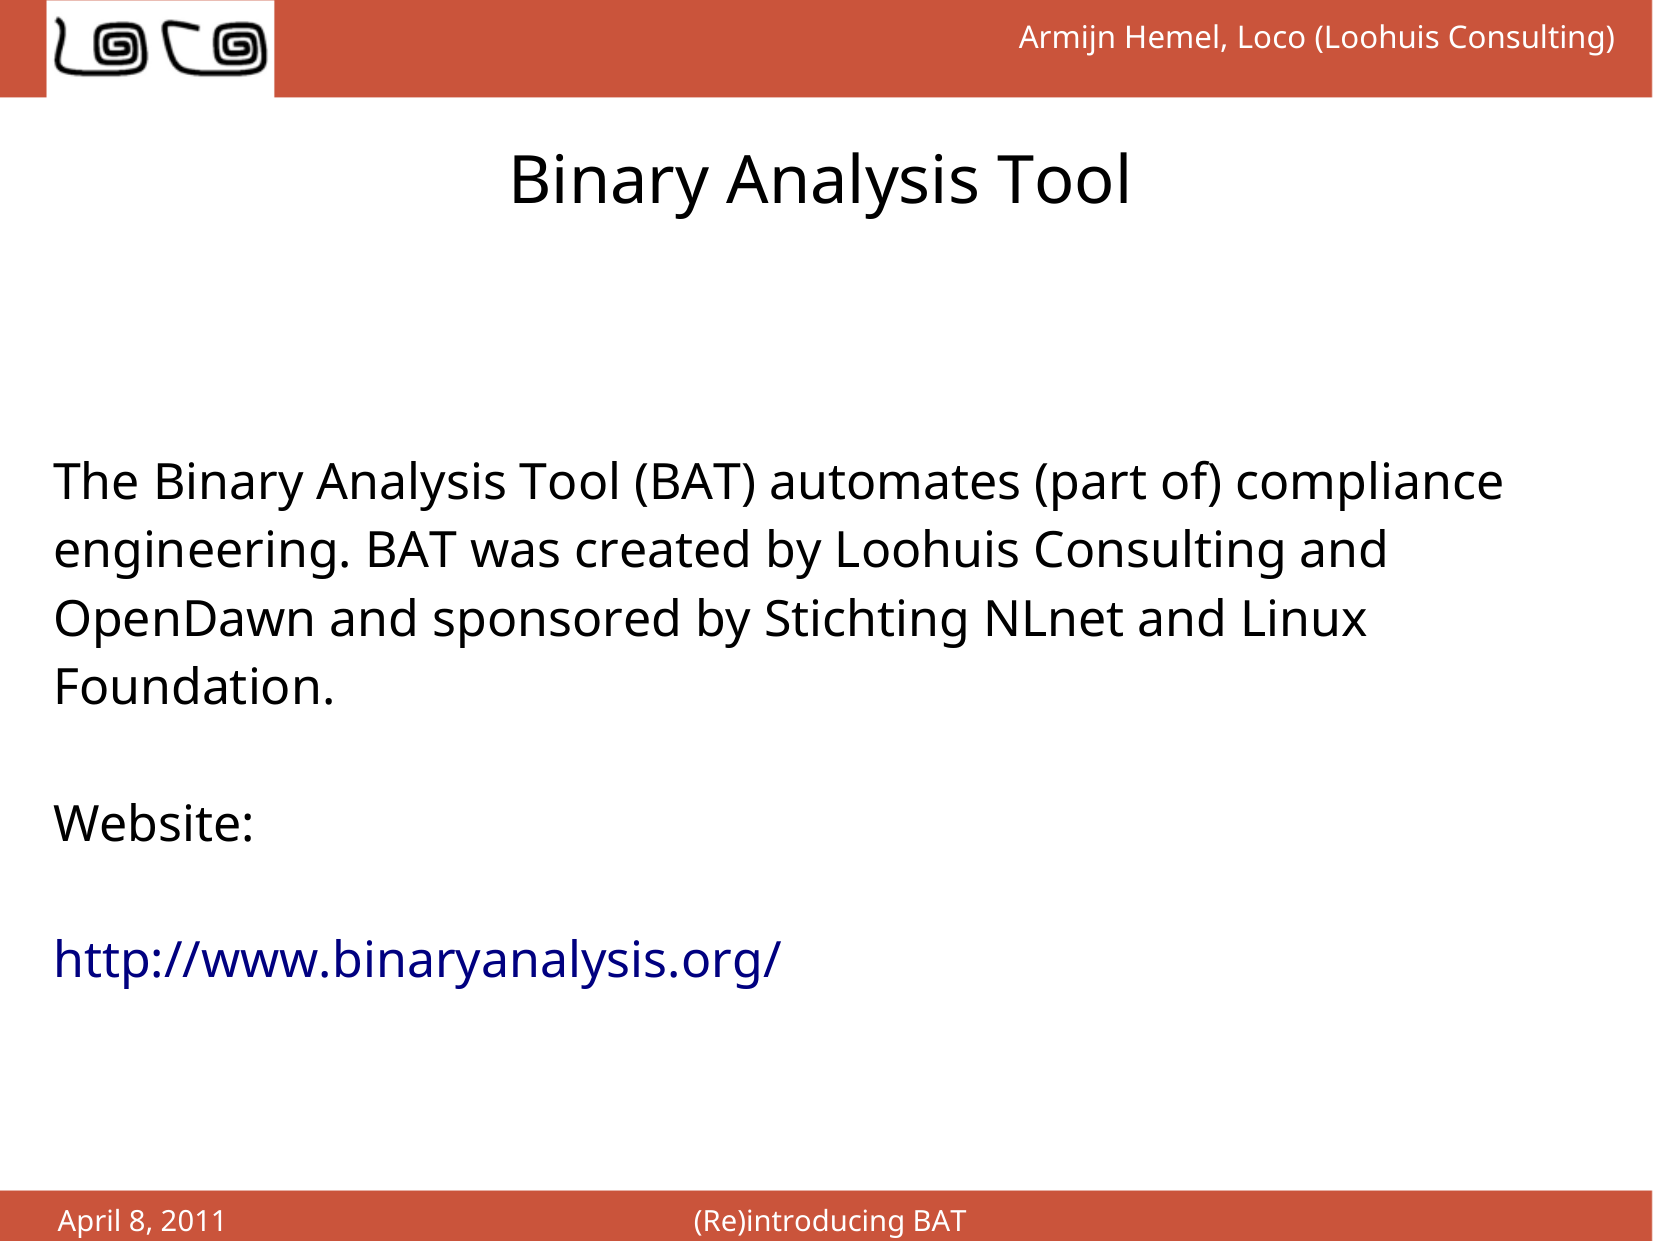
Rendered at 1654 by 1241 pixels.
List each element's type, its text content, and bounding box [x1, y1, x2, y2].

subtitle The Binary Analysis Tool (BAT) automates (part of) compliance engineering. BAT was created by Loohuis Consulting and OpenDawn and sponsored by Stichting NLnet and Linux Foundation. Website: http://www.binaryanalysis.org/ [53, 265, 1595, 1173]
picture [0, 0, 1654, 1241]
title Binary Analysis Tool [47, 125, 1595, 229]
